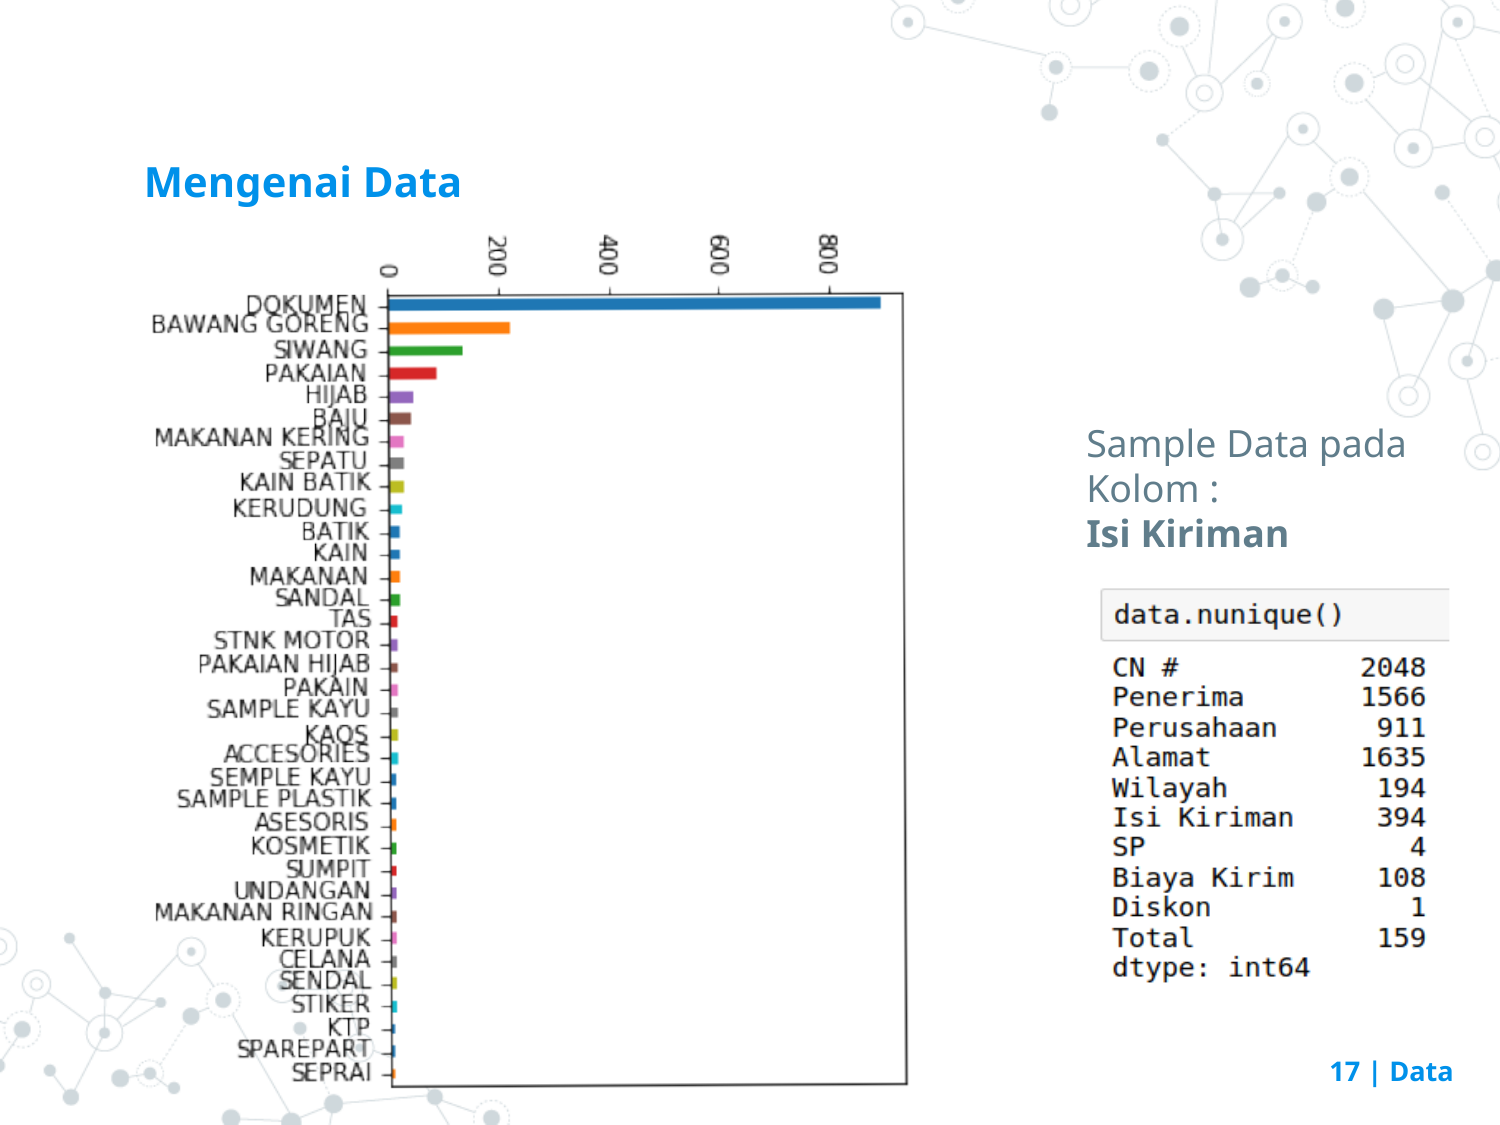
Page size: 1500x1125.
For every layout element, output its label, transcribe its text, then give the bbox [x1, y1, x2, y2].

text_box Sample Data pada Kolom : Isi Kiriman [1065, 404, 1500, 901]
slide_number <number> | Data [1245, 1038, 1469, 1125]
title Mengenai Data [128, 149, 1372, 222]
picture [0, 0, 1500, 1125]
